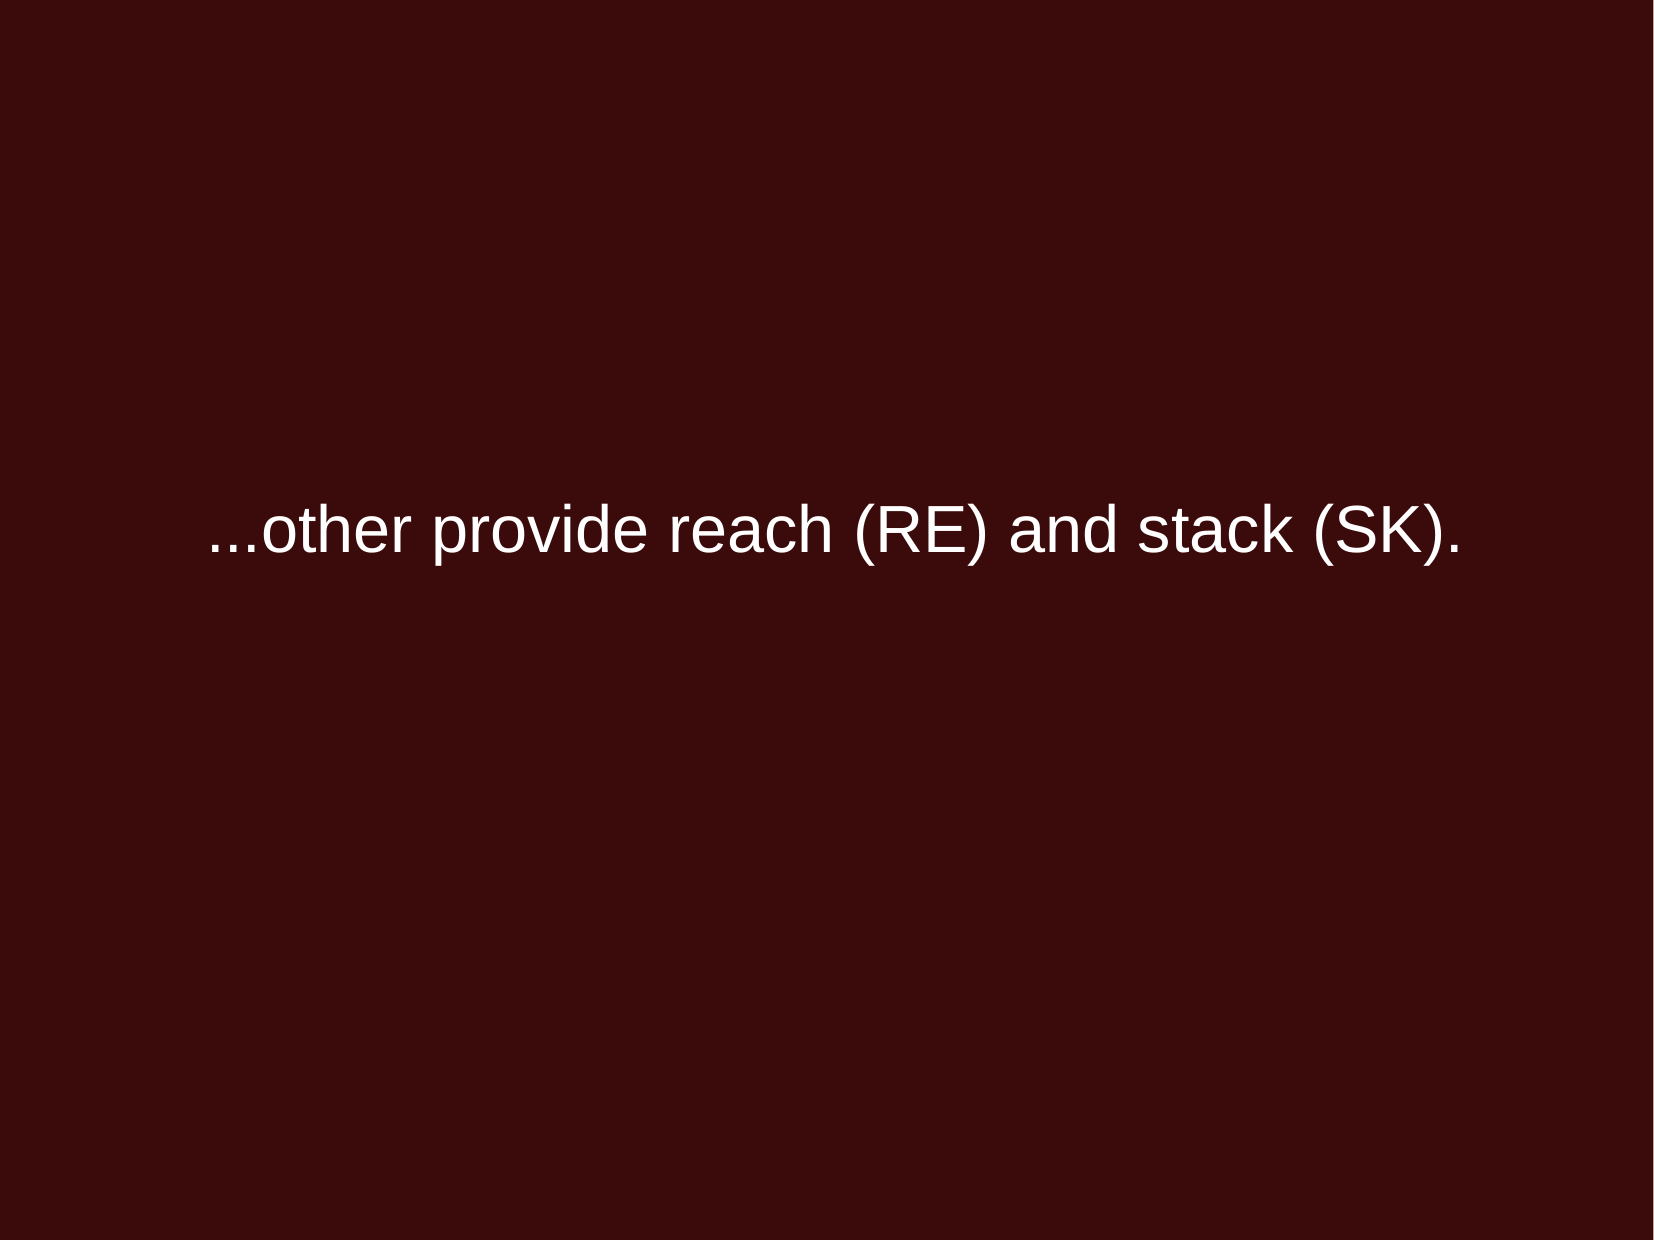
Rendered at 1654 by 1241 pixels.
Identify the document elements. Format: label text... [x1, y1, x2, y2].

subtitle ...other provide reach (RE) and stack (SK). [82, 49, 1571, 1010]
